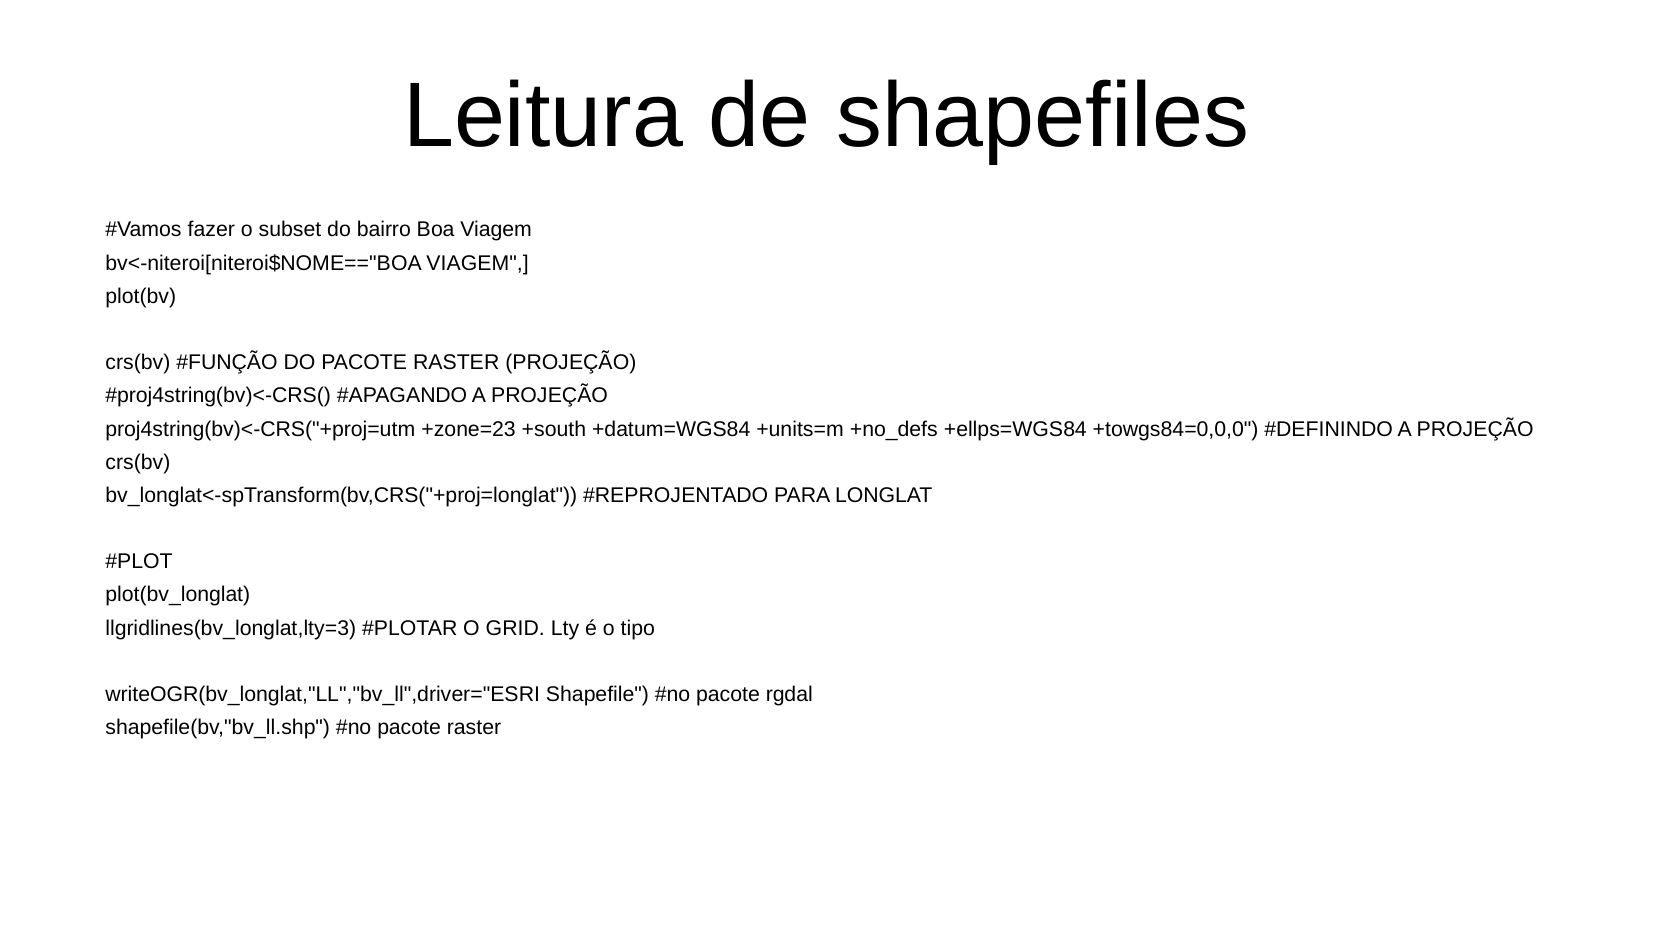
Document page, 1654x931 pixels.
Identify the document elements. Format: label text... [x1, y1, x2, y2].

list #Vamos fazer o subset do bairro Boa Viagem bv<-niteroi[niteroi$NOME=="BOA VIAGEM",] plot(bv) crs(bv) #FUNÇÃO DO PACOTE RASTER (PROJEÇÃO) #proj4string(bv)<-CRS() #APAGANDO A PROJEÇÃO proj4string(bv)<-CRS("+proj=utm +zone=23 +south +datum=WGS84 +units=m +no_defs +ellps=WGS84 +towgs84=0,0,0") #DEFININDO A PROJEÇÃO crs(bv) bv_longlat<-spTransform(bv,CRS("+proj=longlat")) #REPROJENTADO PARA LONGLAT #PLOT plot(bv_longlat) llgridlines(bv_longlat,lty=3) #PLOTAR O GRID. Lty é o tipo writeOGR(bv_longlat,"LL","bv_ll",driver="ESRI Shapefile") #no pacote rgdal shapefile(bv,"bv_ll.shp") #no pacote raster [82, 217, 1571, 758]
title Leitura de shapefiles [82, 37, 1571, 193]
